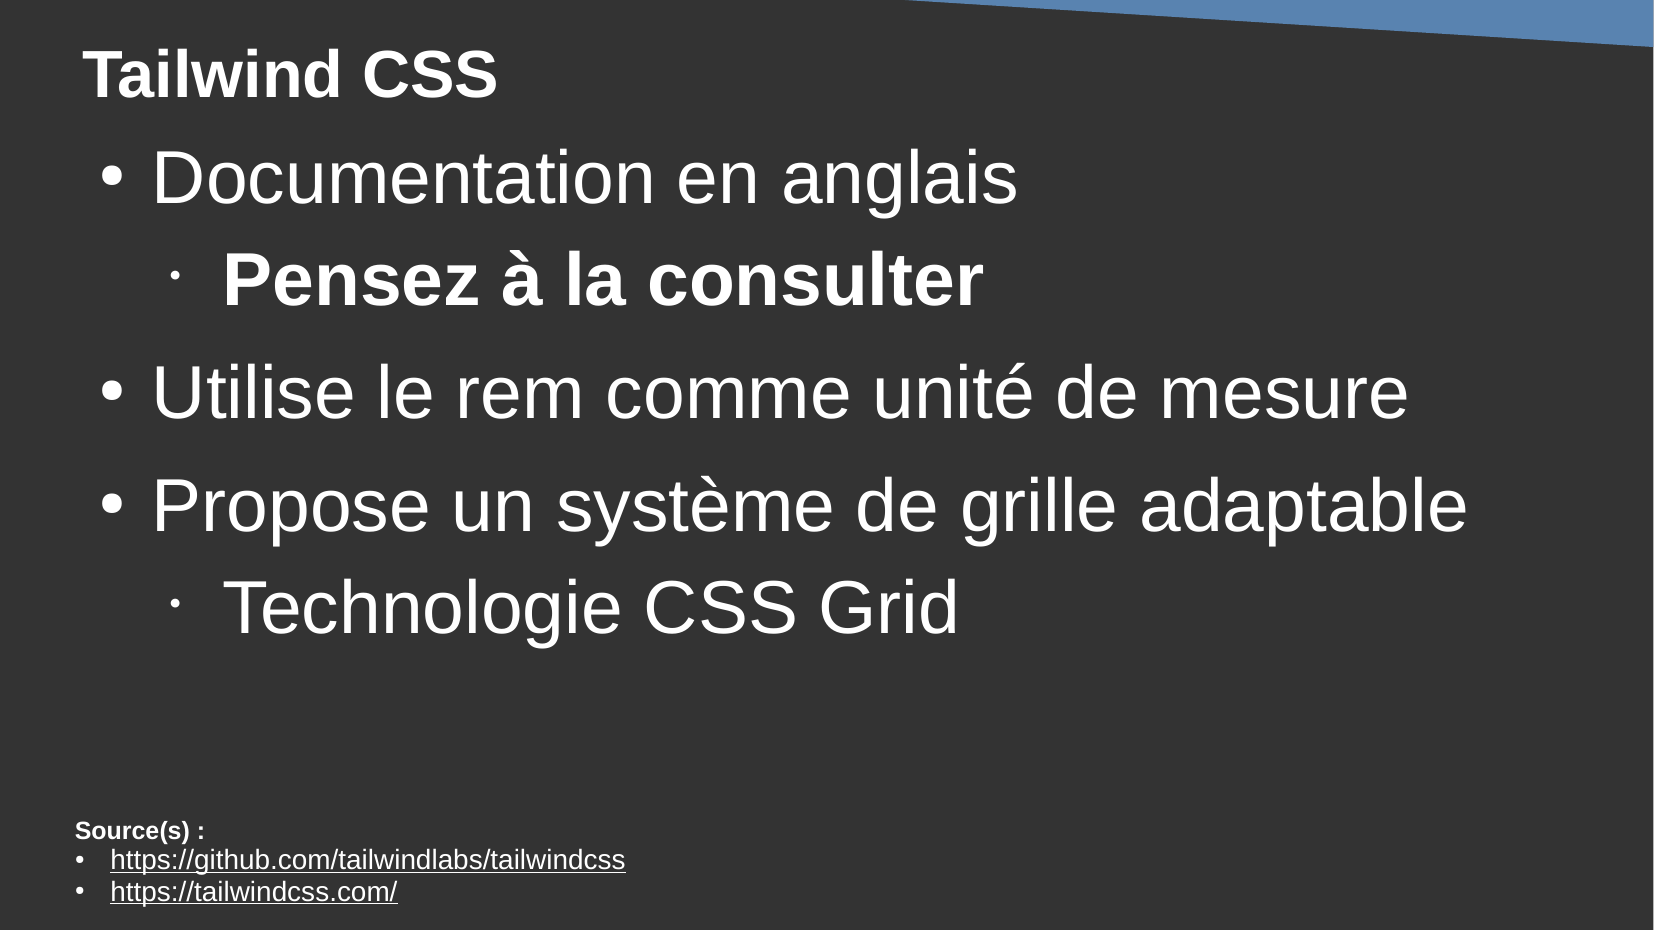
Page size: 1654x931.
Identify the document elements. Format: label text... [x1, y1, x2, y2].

list Documentation en anglais Pensez à la consulter Utilise le rem comme unité de mesure Propose un système de grille adaptable Technologie CSS Grid [80, 135, 1620, 756]
text_box [904, 0, 1654, 48]
title Tailwind CSS [82, 37, 1571, 114]
text_box Source(s) : https://github.com/tailwindlabs/tailwindcss https://tailwindcss.com/ [60, 809, 1583, 915]
